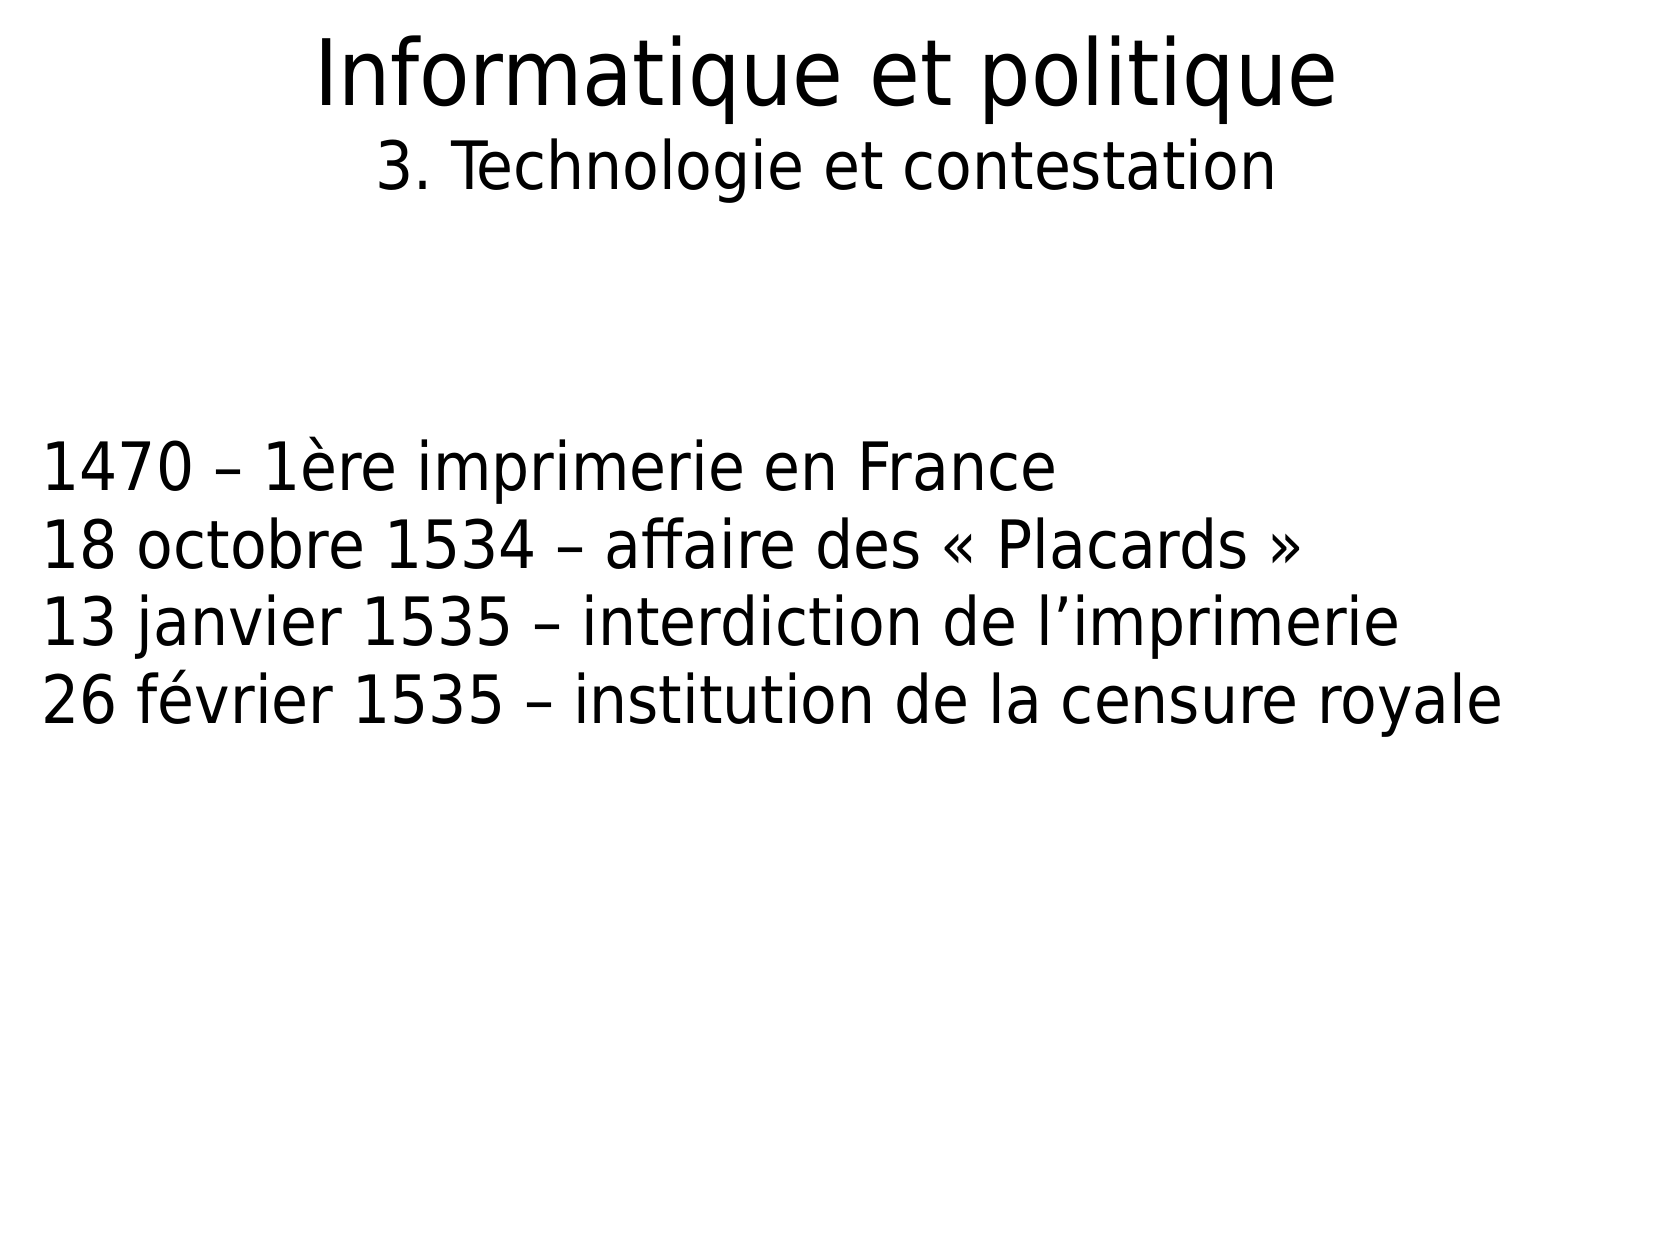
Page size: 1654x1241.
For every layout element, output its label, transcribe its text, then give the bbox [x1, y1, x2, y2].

title Informatique et politique 3. Technologie et contestation [41, 12, 1613, 214]
title 1470 – 1ère imprimerie en France 18 octobre 1534 – affaire des « Placards » 13 janvier 1535 – interdiction de l’imprimerie 26 février 1535 – institution de la censure royale [41, 272, 1613, 1149]
